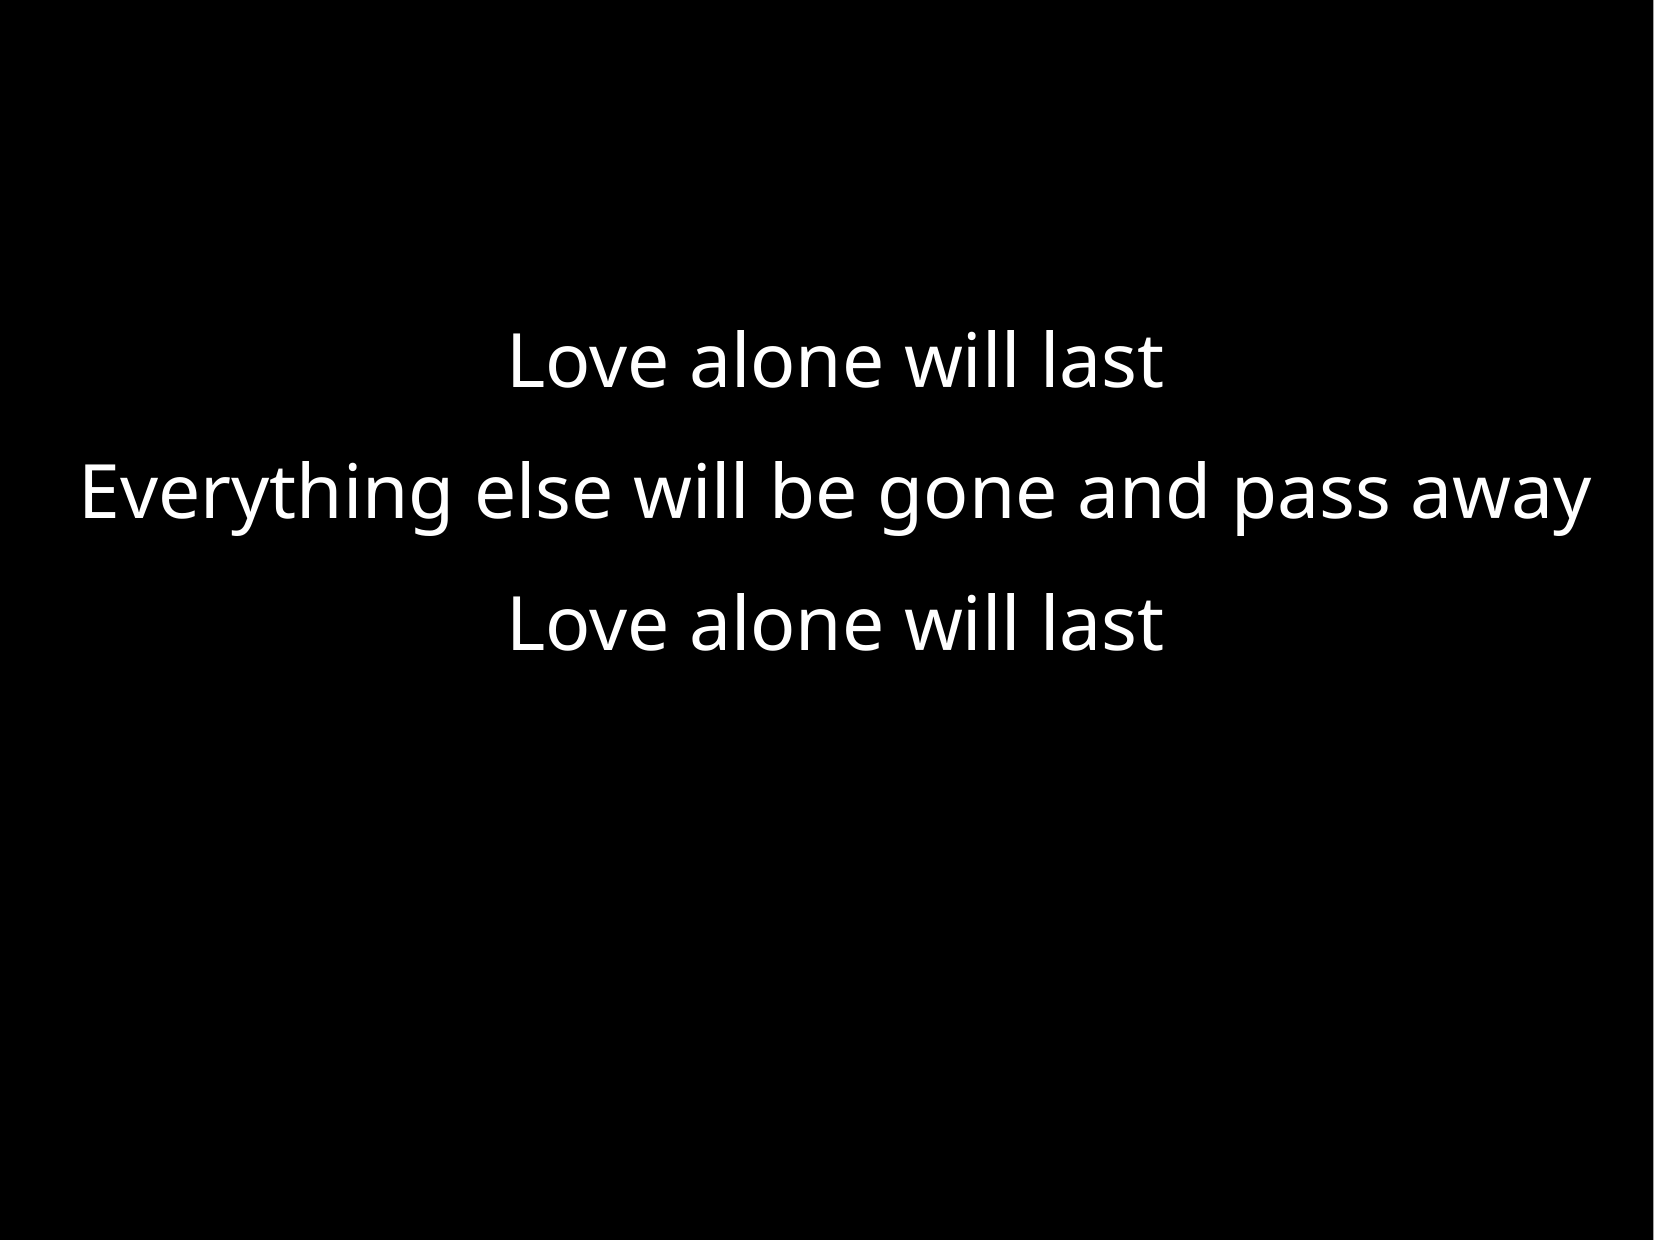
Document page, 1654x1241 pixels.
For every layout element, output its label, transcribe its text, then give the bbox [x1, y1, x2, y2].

list Love alone will last Everything else will be gone and pass away Love alone will last [0, 307, 1654, 1229]
